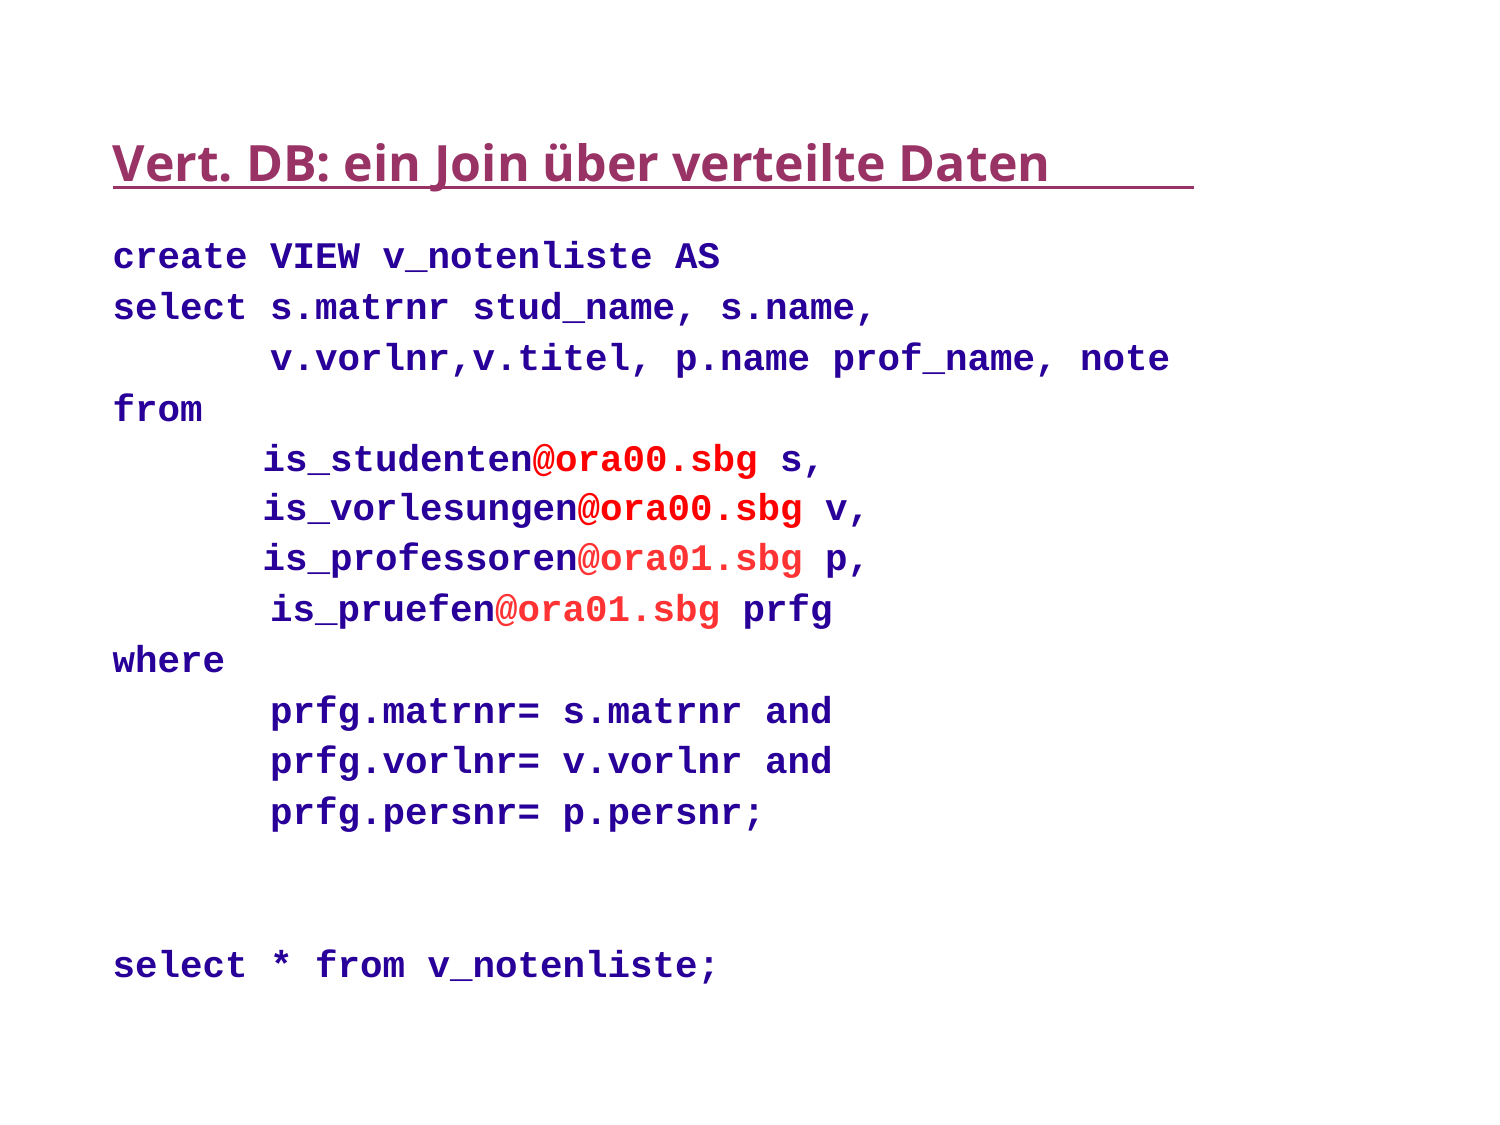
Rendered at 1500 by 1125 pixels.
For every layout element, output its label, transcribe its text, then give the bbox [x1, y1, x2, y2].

title Vert. DB: ein Join über verteilte Daten [112, 107, 1388, 218]
list create VIEW v_notenliste AS select s.matrnr stud_name, s.name, v.vorlnr,v.titel, p.name prof_name, note from is_studenten@ora00.sbg s, is_vorlesungen@ora00.sbg v, is_professoren@ora01.sbg p, is_pruefen@ora01.sbg prfg where prfg.matrnr= s.matrnr and prfg.vorlnr= v.vorlnr and prfg.persnr= p.persnr; select * from v_notenliste; [112, 237, 1388, 1040]
